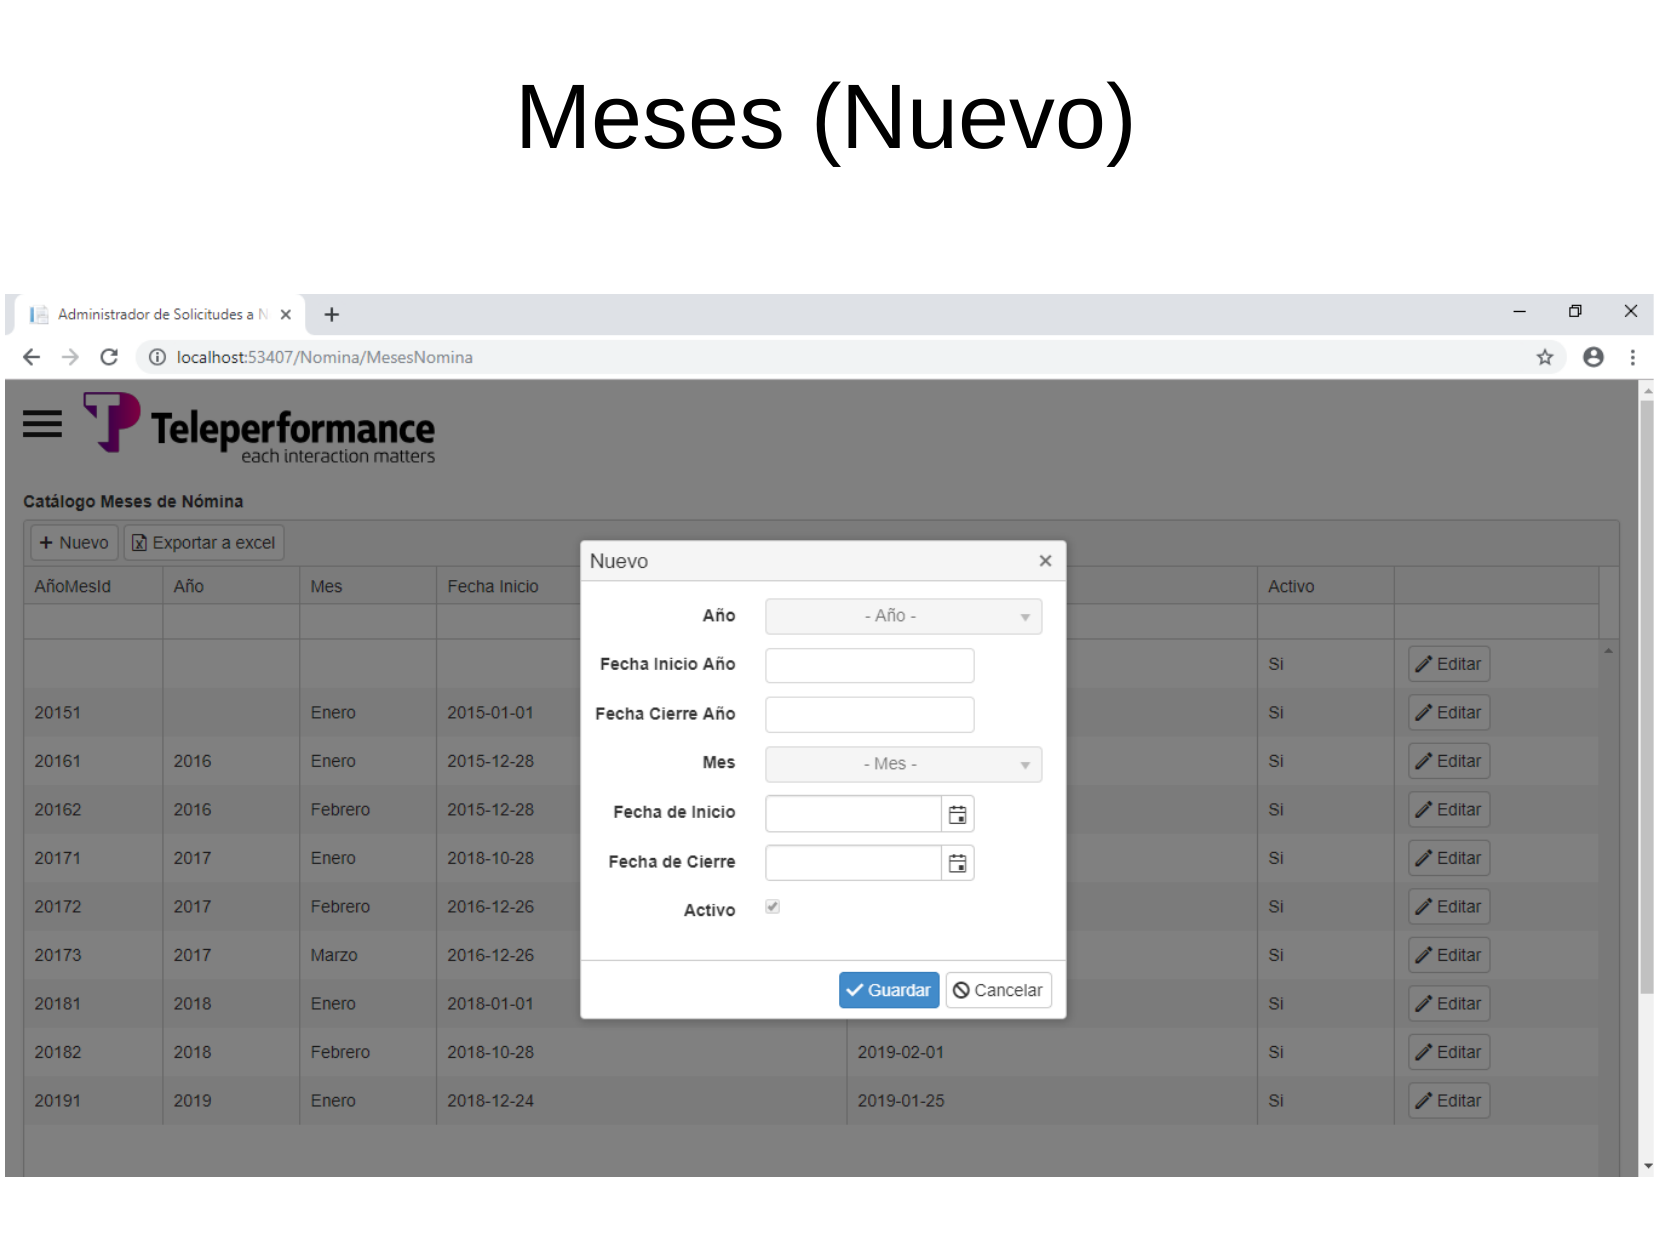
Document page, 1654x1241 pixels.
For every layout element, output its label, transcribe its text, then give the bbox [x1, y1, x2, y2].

picture [5, 294, 1654, 1177]
title Meses (Nuevo) [82, 49, 1571, 257]
